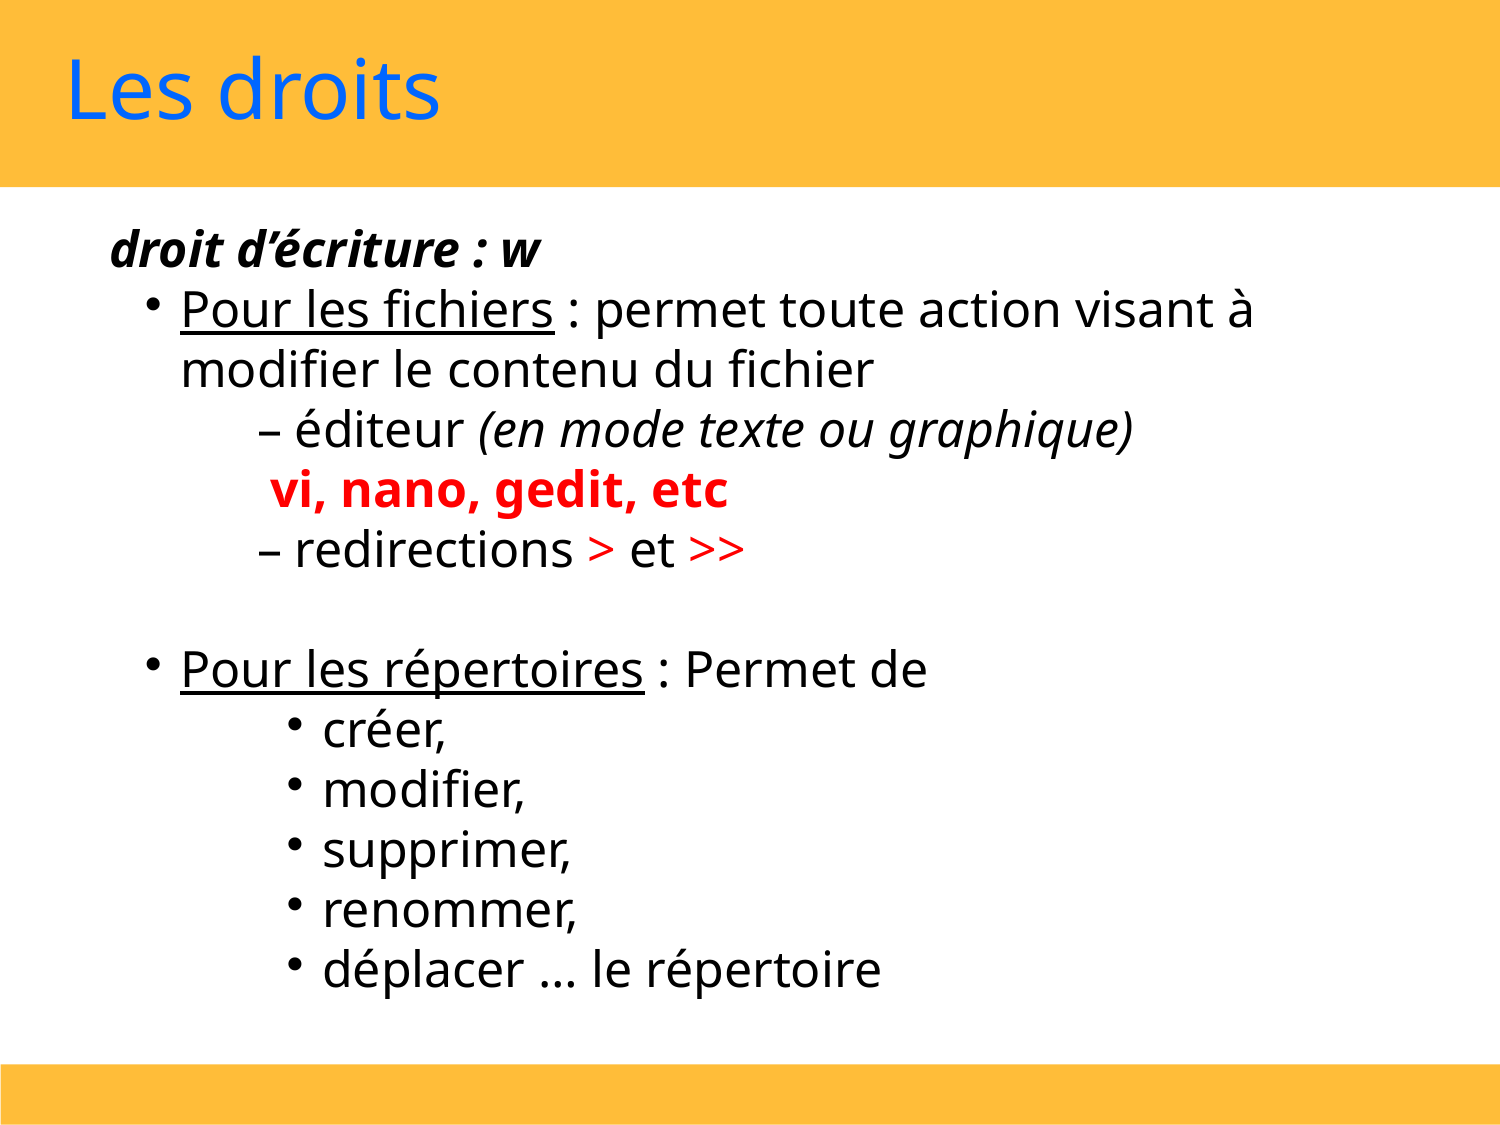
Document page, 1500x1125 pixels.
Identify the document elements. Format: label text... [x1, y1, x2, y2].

text_box droit d’écriture : w Pour les fichiers : permet toute action visant à modifier le contenu du fichier – éditeur (en mode texte ou graphique) vi, nano, gedit, etc – redirections > et >> Pour les répertoires : Permet de créer, modifier, supprimer, renommer, déplacer … le répertoire [94, 210, 1370, 945]
text_box Les droits [49, 24, 1450, 148]
